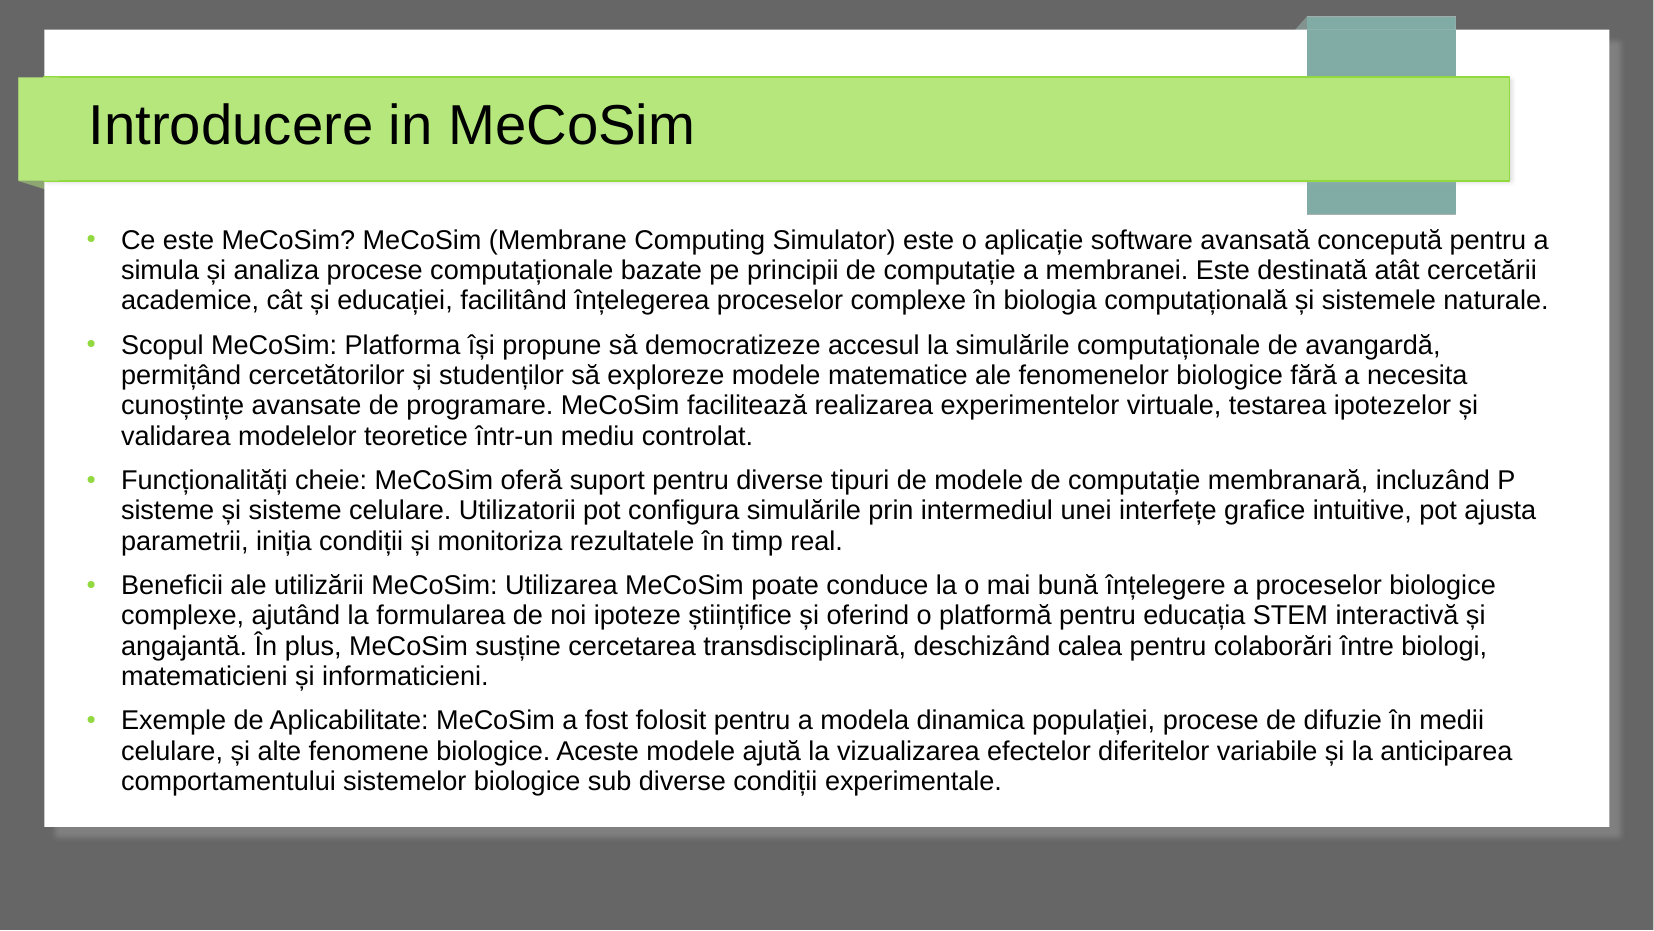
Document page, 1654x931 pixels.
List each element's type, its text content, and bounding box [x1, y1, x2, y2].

list Ce este MeCoSim? MeCoSim (Membrane Computing Simulator) este o aplicație software avansată concepută pentru a simula și analiza procese computaționale bazate pe principii de computație a membranei. Este destinată atât cercetării academice, cât și educației, facilitând înțelegerea proceselor complexe în biologia computațională și sistemele naturale. Scopul MeCoSim: Platforma își propune să democratizeze accesul la simulările computaționale de avangardă, permițând cercetătorilor și studenților să exploreze modele matematice ale fenomenelor biologice fără a necesita cunoștințe avansate de programare. MeCoSim facilitează realizarea experimentelor virtuale, testarea ipotezelor și validarea modelelor teoretice într-un mediu controlat. Funcționalități cheie: MeCoSim oferă suport pentru diverse tipuri de modele de computație membranară, incluzând P sisteme și sisteme celulare. Utilizatorii pot configura simulările prin intermediul unei interfețe grafice intuitive, pot ajusta parametrii, iniția condiții și monitoriza rezultatele în timp real. Beneficii ale utilizării MeCoSim: Utilizarea MeCoSim poate conduce la o mai bună înțelegere a proceselor biologice complexe, ajutând la formularea de noi ipoteze științifice și oferind o platformă pentru educația STEM interactivă și angajantă. În plus, MeCoSim susține cercetarea transdisciplinară, deschizând calea pentru colaborări între biologi, matematicieni și informaticieni. Exemple de Aplicabilitate: MeCoSim a fost folosit pentru a modela dinamica populației, procese de difuzie în medii celulare, și alte fenomene biologice. Aceste modele ajută la vizualizarea efectelor diferitelor variabile și la anticiparea comportamentului sistemelor biologice sub diverse condiții experimentale. [75, 225, 1552, 816]
title Introducere in MeCoSim [88, 73, 1506, 178]
